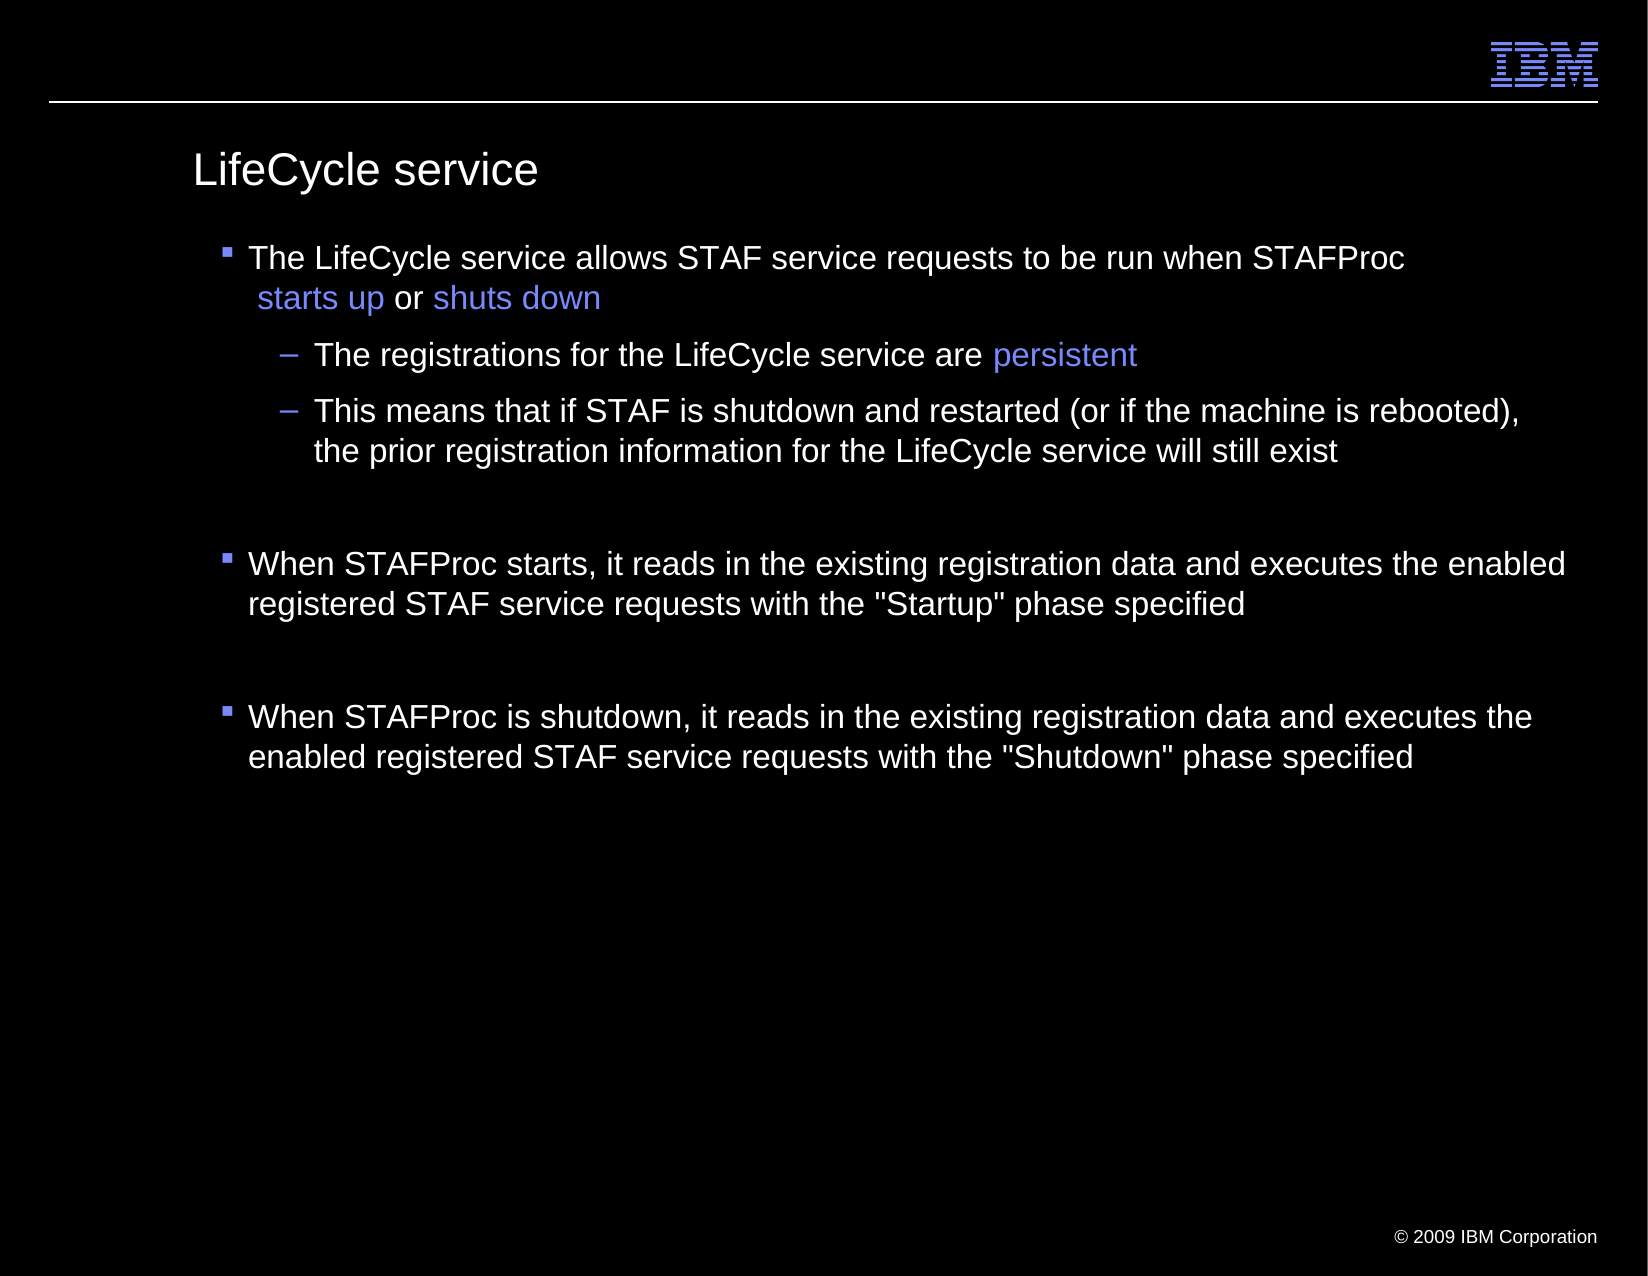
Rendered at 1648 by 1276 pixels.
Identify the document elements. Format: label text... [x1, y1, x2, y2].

title LifeCycle service [175, 137, 1648, 231]
picture [1491, 42, 1598, 87]
text_box The LifeCycle service allows STAF service requests to be run when STAFProc starts up or shuts down The registrations for the LifeCycle service are persistent This means that if STAF is shutdown and restarted (or if the machine is rebooted), the prior registration information for the LifeCycle service will still exist When STAFProc starts, it reads in the existing registration data and executes the enabled registered STAF service requests with the "Startup" phase specified When STAFProc is shutdown, it reads in the existing registration data and executes the enabled registered STAF service requests with the "Shutdown" phase specified [219, 236, 1570, 822]
